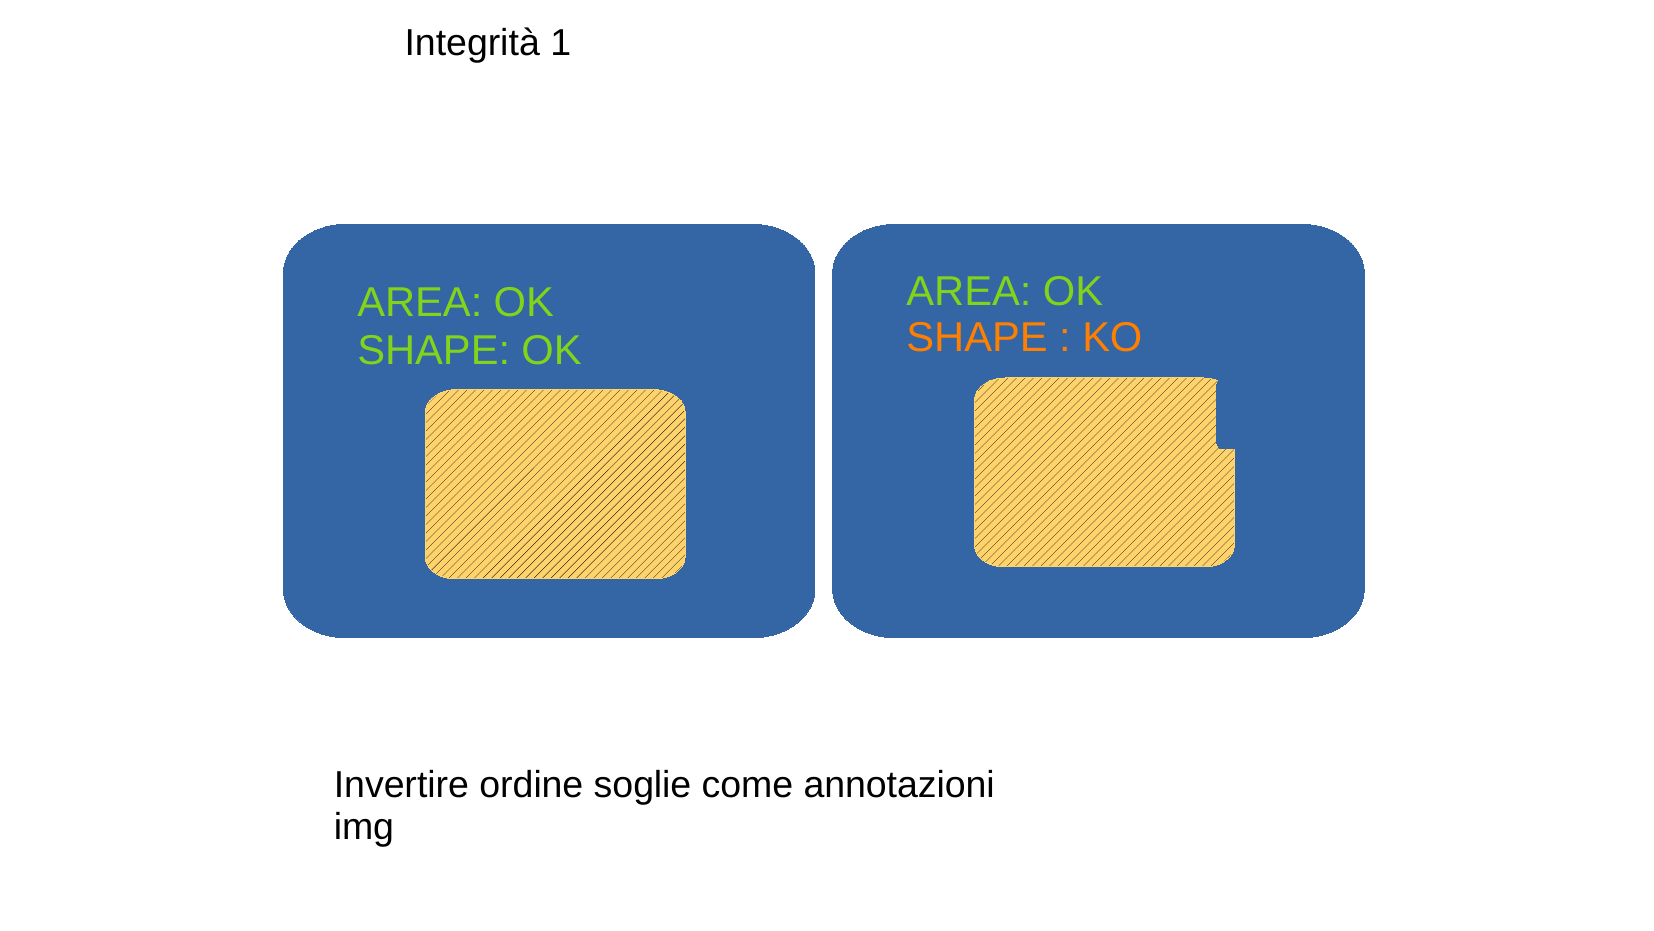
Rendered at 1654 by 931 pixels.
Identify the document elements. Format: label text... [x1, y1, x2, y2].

text_box AREA: OK [891, 259, 1235, 322]
text_box AREA: OK [342, 271, 792, 319]
text_box Invertire ordine soglie come annotazioni img [318, 755, 1063, 855]
text_box Integrità 1 [389, 14, 1134, 71]
text_box [832, 224, 1365, 638]
text_box [283, 224, 815, 638]
text_box SHAPE : KO [891, 322, 1188, 369]
text_box SHAPE: OK [342, 319, 792, 381]
